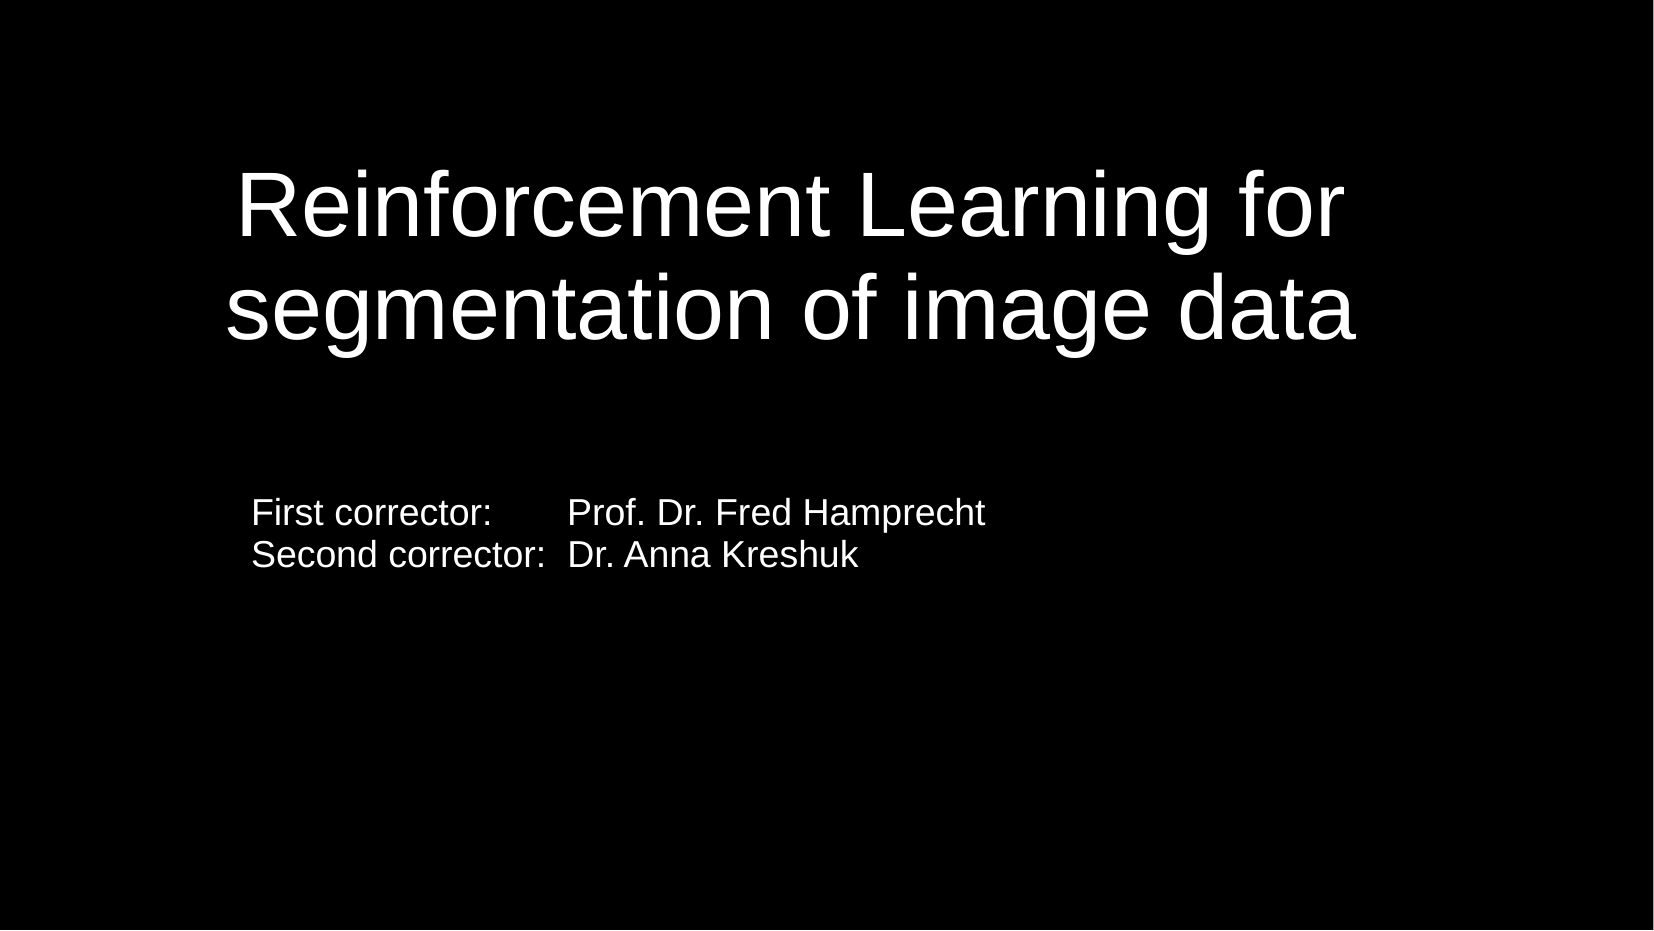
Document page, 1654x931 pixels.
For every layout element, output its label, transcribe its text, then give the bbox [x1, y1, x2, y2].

title Reinforcement Learning for segmentation of image data [47, 153, 1536, 359]
text_box First corrector: Prof. Dr. Fred Hamprecht Second corrector: Dr. Anna Kreshuk [236, 484, 1406, 626]
